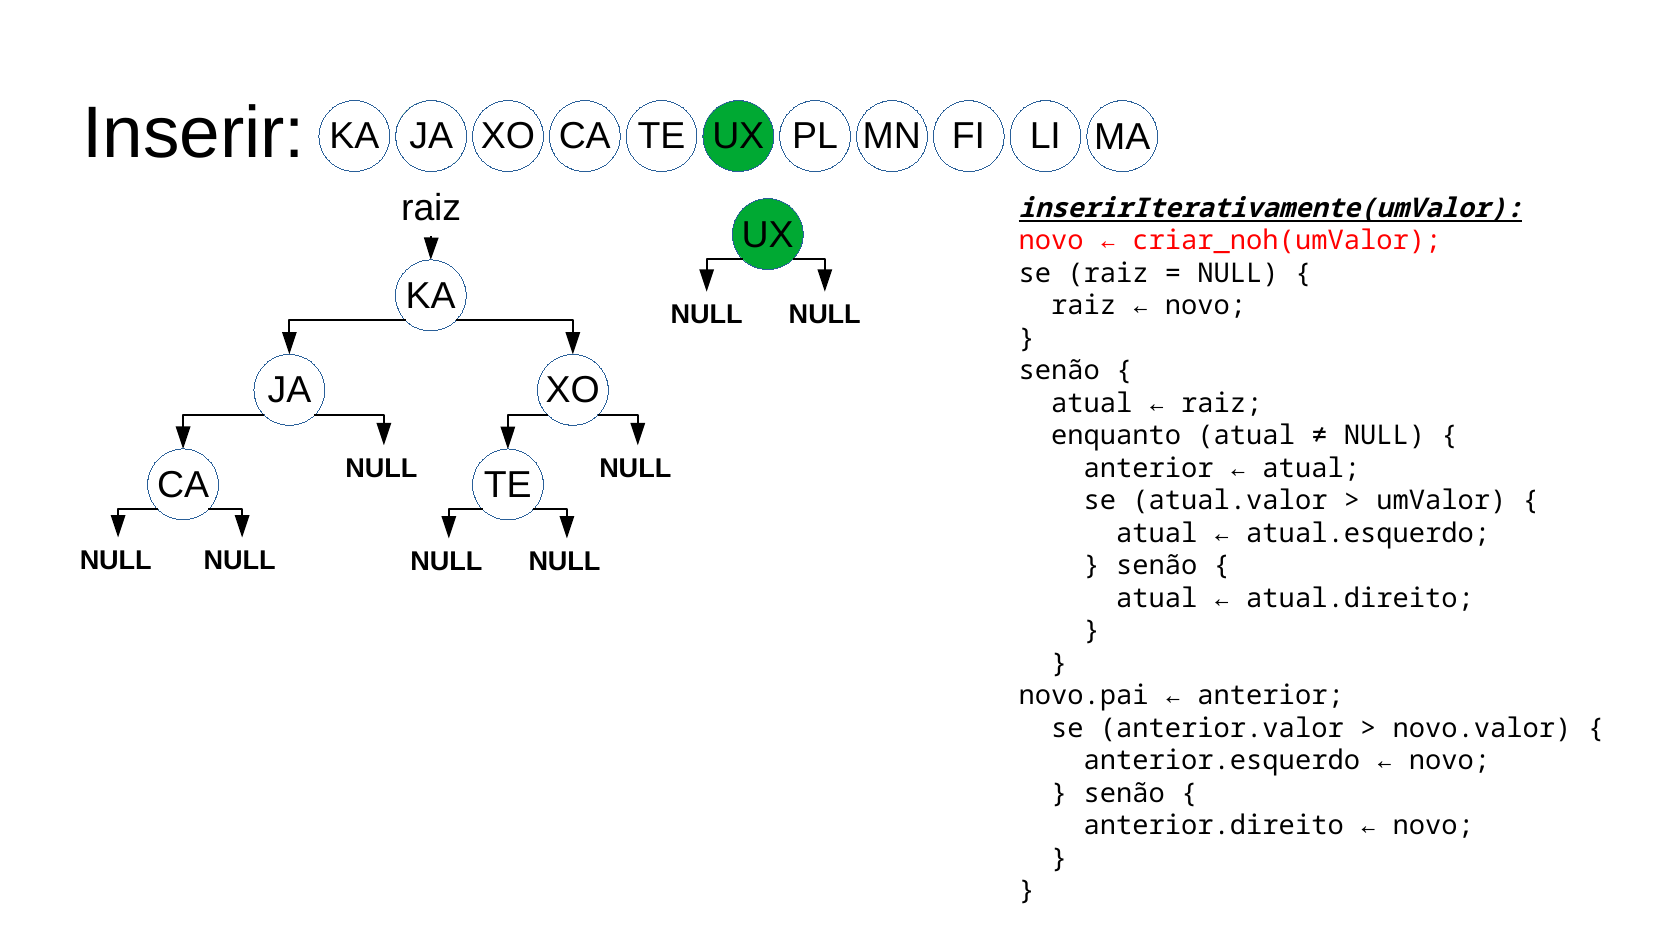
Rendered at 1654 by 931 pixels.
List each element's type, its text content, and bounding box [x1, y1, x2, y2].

text_box NULL [655, 291, 758, 337]
text_box CA [549, 100, 621, 172]
text_box UX [702, 100, 774, 172]
text_box NULL [64, 537, 172, 583]
text_box KA [318, 100, 390, 172]
text_box CA [147, 448, 219, 520]
text_box TE [472, 448, 544, 520]
text_box UX [732, 198, 804, 270]
text_box FI [933, 100, 1005, 172]
text_box raiz [386, 179, 477, 237]
text_box JA [395, 100, 467, 172]
text_box PL [784, 100, 851, 172]
text_box NULL [513, 538, 621, 584]
text_box TE [626, 100, 697, 172]
text_box NULL [395, 538, 502, 584]
text_box NULL [188, 537, 296, 583]
text_box NULL [584, 445, 691, 491]
text_box MN [856, 100, 928, 172]
text_box inserirIterativamente(umValor): novo ← criar_noh(umValor); se (raiz = NULL) { raiz ← novo; } senão { atual ← raiz; enquanto (atual ≠ NULL) { anterior ← atual; se (atual.valor > umValor) { atual ← atual.esquerdo; } senão { atual ← atual.direito; } } novo.pai ← anterior; se (anterior.valor > novo.valor) { anterior.esquerdo ← novo; } senão { anterior.direito ← novo; } } [1003, 182, 1654, 931]
title Inserir: [82, 54, 1571, 211]
text_box NULL [330, 445, 438, 491]
text_box LI [1010, 100, 1081, 172]
text_box KA [395, 259, 467, 331]
text_box XO [537, 354, 609, 426]
text_box JA [253, 354, 325, 426]
text_box [744, 118, 786, 206]
text_box NULL [774, 291, 876, 337]
text_box XO [472, 100, 544, 172]
text_box MA [1086, 100, 1158, 172]
